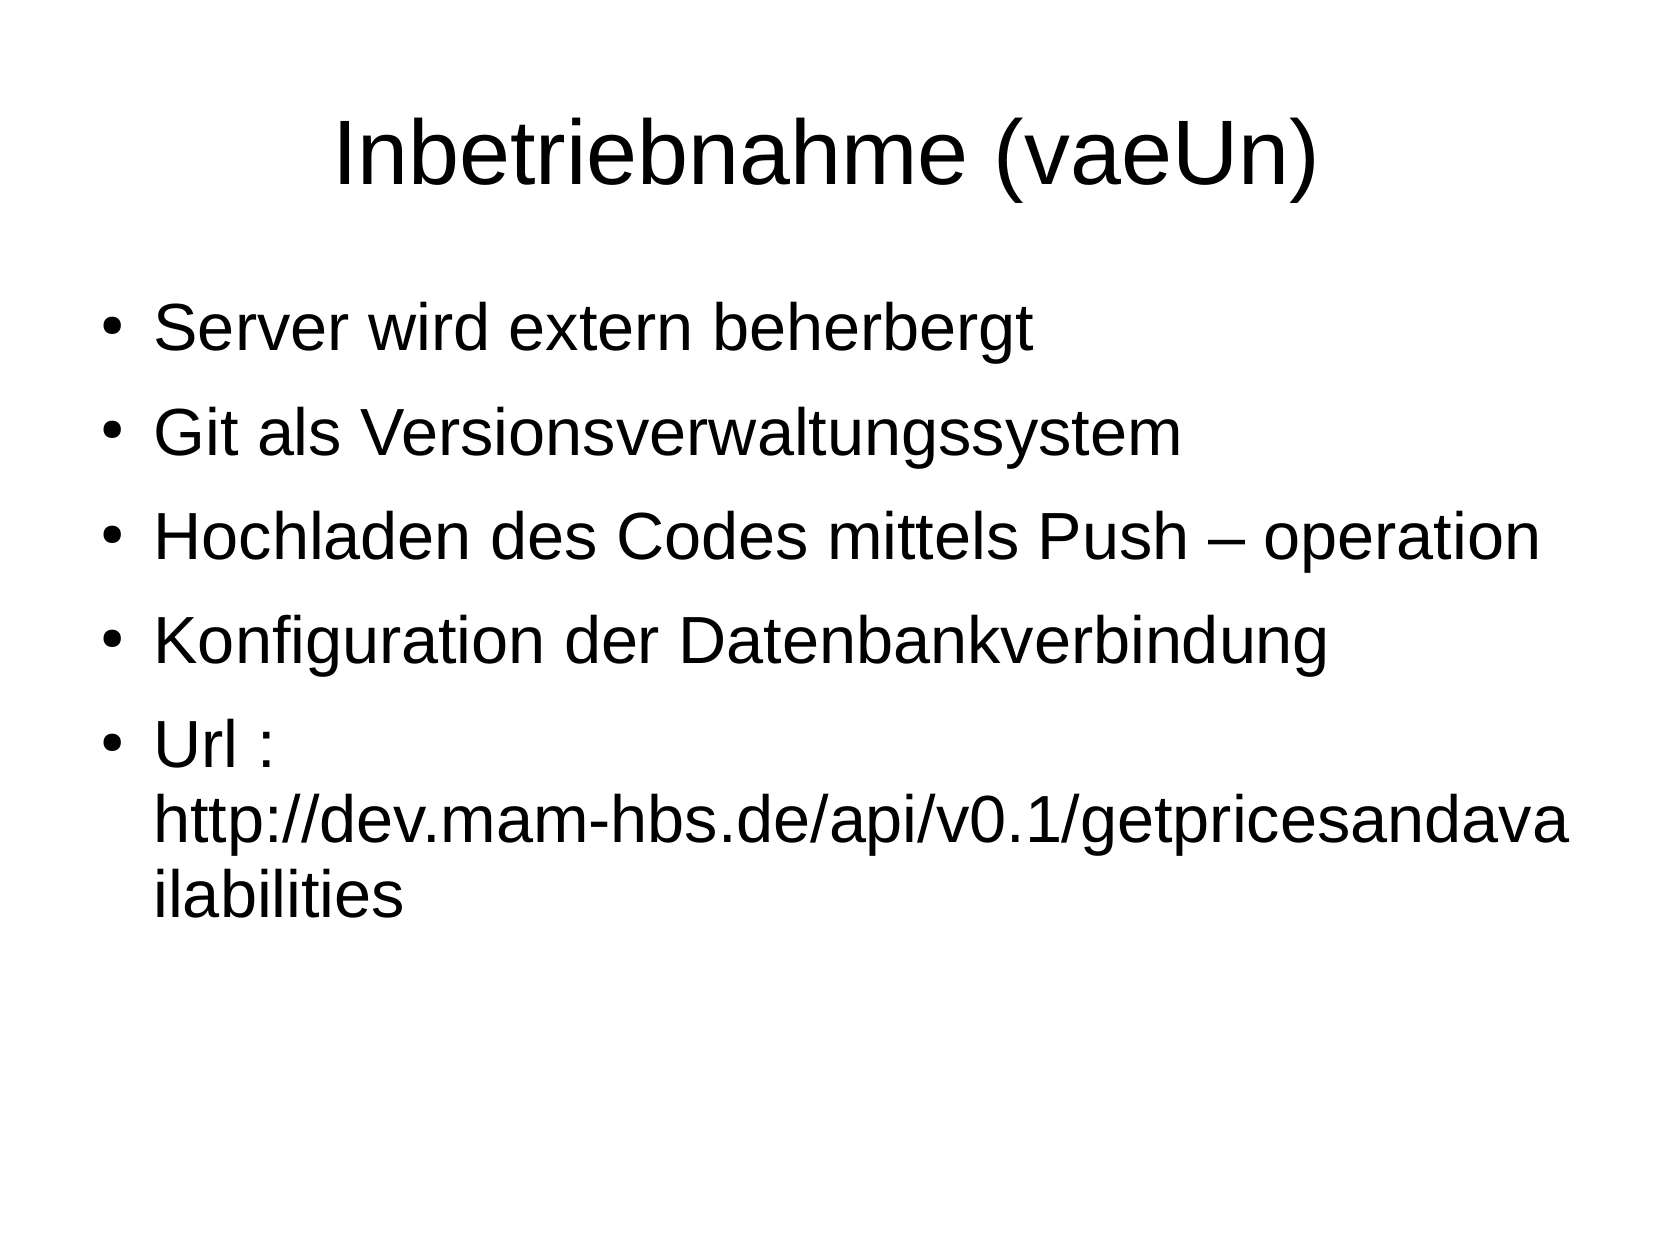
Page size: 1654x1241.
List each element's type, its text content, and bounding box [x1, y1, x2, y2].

list Server wird extern beherbergt Git als Versionsverwaltungssystem Hochladen des Codes mittels Push – operation Konfiguration der Datenbankverbindung Url : http://dev.mam-hbs.de/api/v0.1/getpricesandavailabilities [82, 290, 1571, 1010]
title Inbetriebnahme (vaeUn) [82, 49, 1571, 257]
